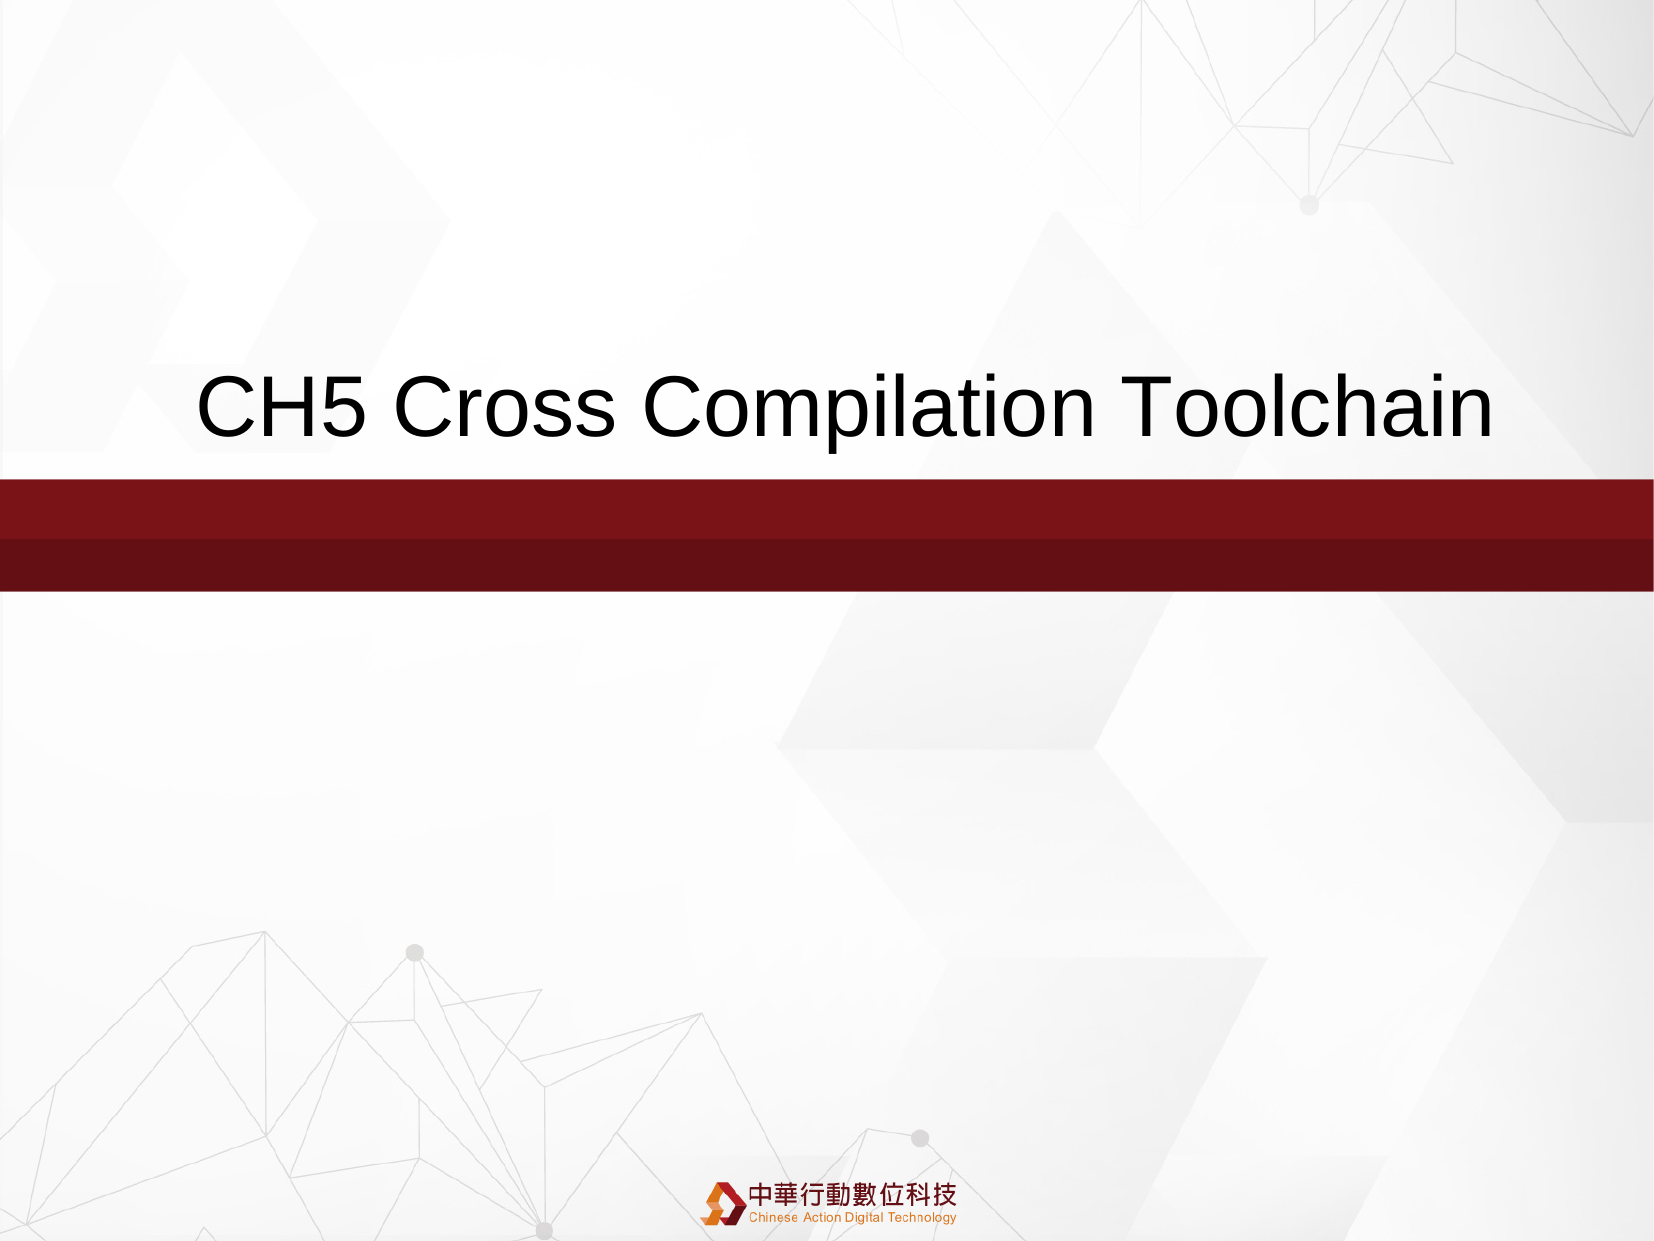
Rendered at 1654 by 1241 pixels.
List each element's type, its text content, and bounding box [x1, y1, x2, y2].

picture [0, 0, 1654, 1241]
title CH5 Cross Compilation Toolchain [101, 302, 1591, 511]
